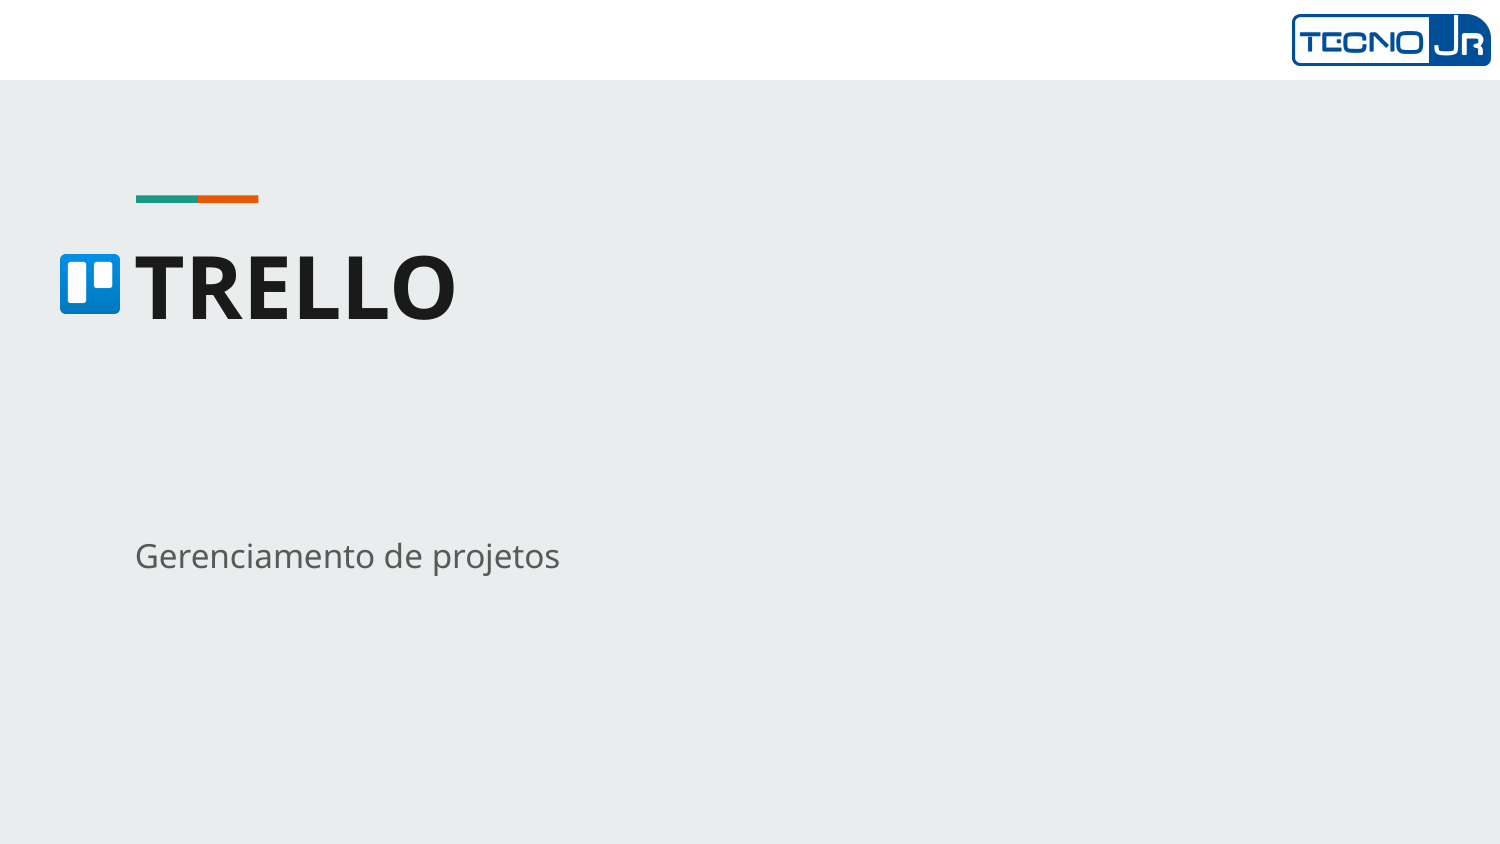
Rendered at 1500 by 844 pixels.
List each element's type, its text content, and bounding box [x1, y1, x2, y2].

picture [60, 254, 120, 314]
picture [1292, 14, 1491, 66]
title TRELLO [119, 216, 1381, 490]
subtitle Gerenciamento de projetos [119, 520, 1381, 610]
